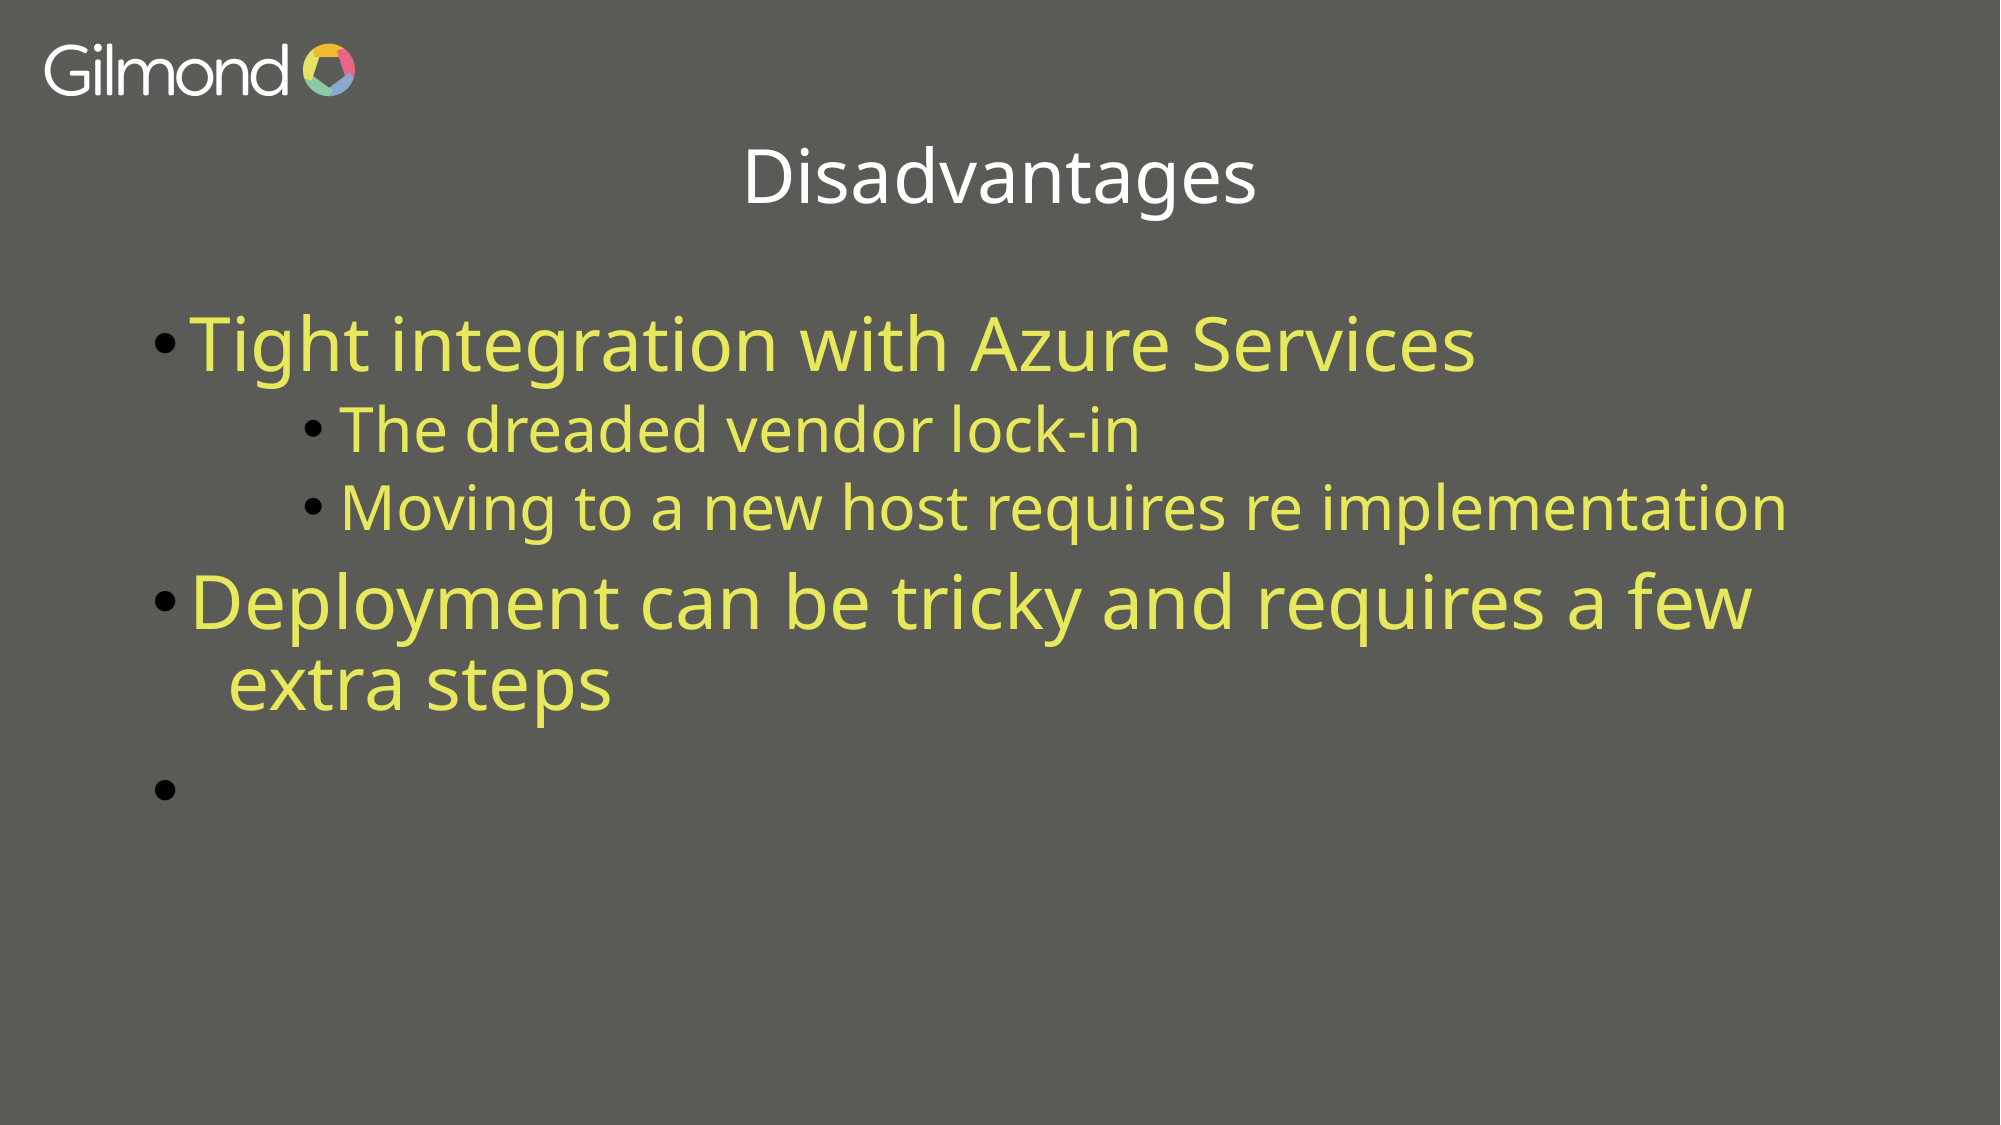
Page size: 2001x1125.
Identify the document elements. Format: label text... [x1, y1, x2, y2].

picture [0, 0, 399, 149]
text_box Tight integration with Azure Services The dreaded vendor lock-in Moving to a new host requires re implementation Deployment can be tricky and requires a few extra steps [137, 299, 1863, 1030]
title Disadvantages [137, 59, 1863, 299]
